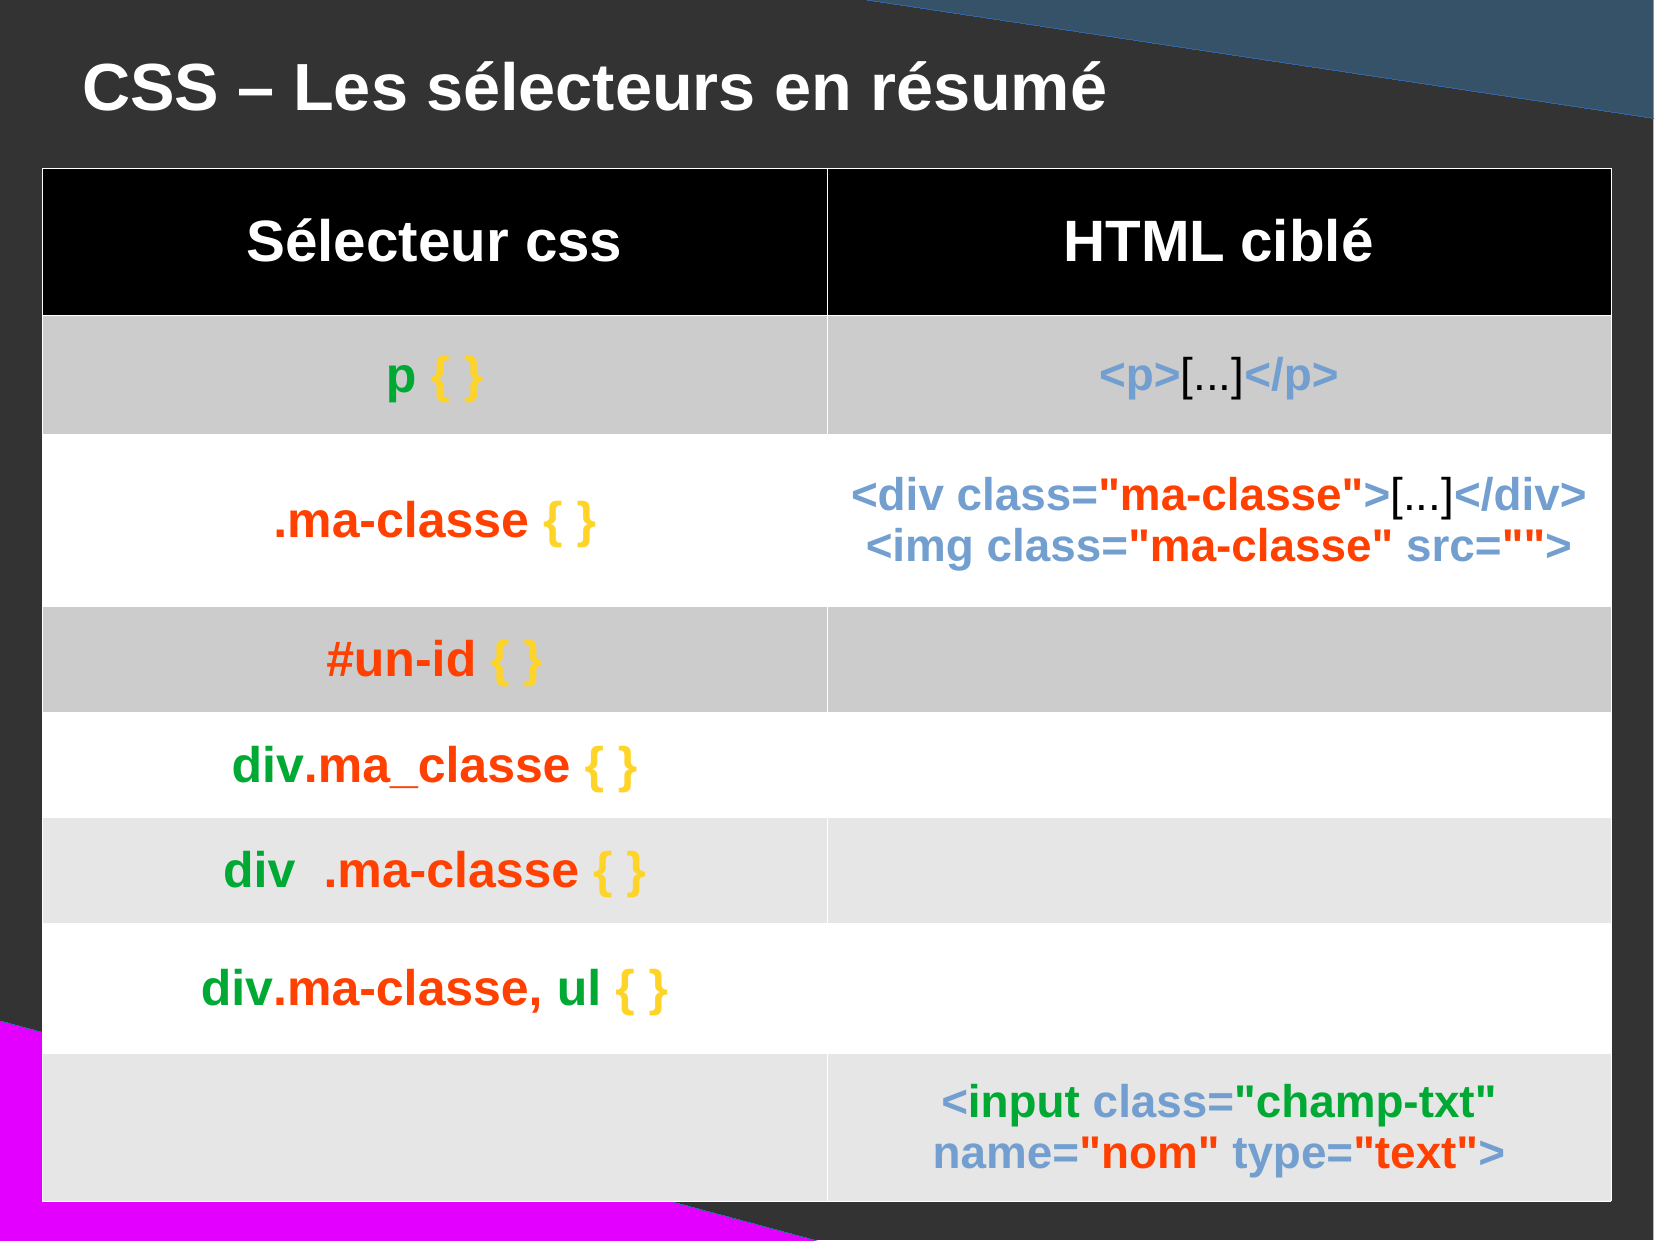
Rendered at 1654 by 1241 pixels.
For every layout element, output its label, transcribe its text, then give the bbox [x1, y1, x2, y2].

table_cell <div class="ma-classe">[...]</div> <img class="ma-classe" src=""> [828, 435, 1611, 606]
table_cell .ma-classe { } [43, 435, 827, 606]
title CSS – Les sélecteurs en résumé [82, 49, 1571, 153]
table_cell [43, 1054, 827, 1201]
table_cell p { } [43, 316, 827, 434]
table_header Sélecteur css [43, 169, 827, 315]
table_cell div.ma-classe, ul { } [43, 924, 827, 1053]
table_cell div.ma_classe { } [43, 713, 827, 817]
table_cell [828, 924, 1611, 1053]
text_box [0, 1020, 819, 1241]
table_cell <p>[...]</p> [828, 316, 1611, 434]
table_header HTML ciblé [828, 169, 1611, 315]
text_box [867, 0, 1654, 119]
table_cell <input class="champ-txt" name="nom" type="text"> [828, 1054, 1611, 1201]
table_cell #un-id { } [43, 607, 827, 712]
table_cell [828, 713, 1611, 817]
table_cell [828, 818, 1611, 923]
table_cell [828, 607, 1611, 712]
table_cell div .ma-classe { } [43, 818, 827, 923]
